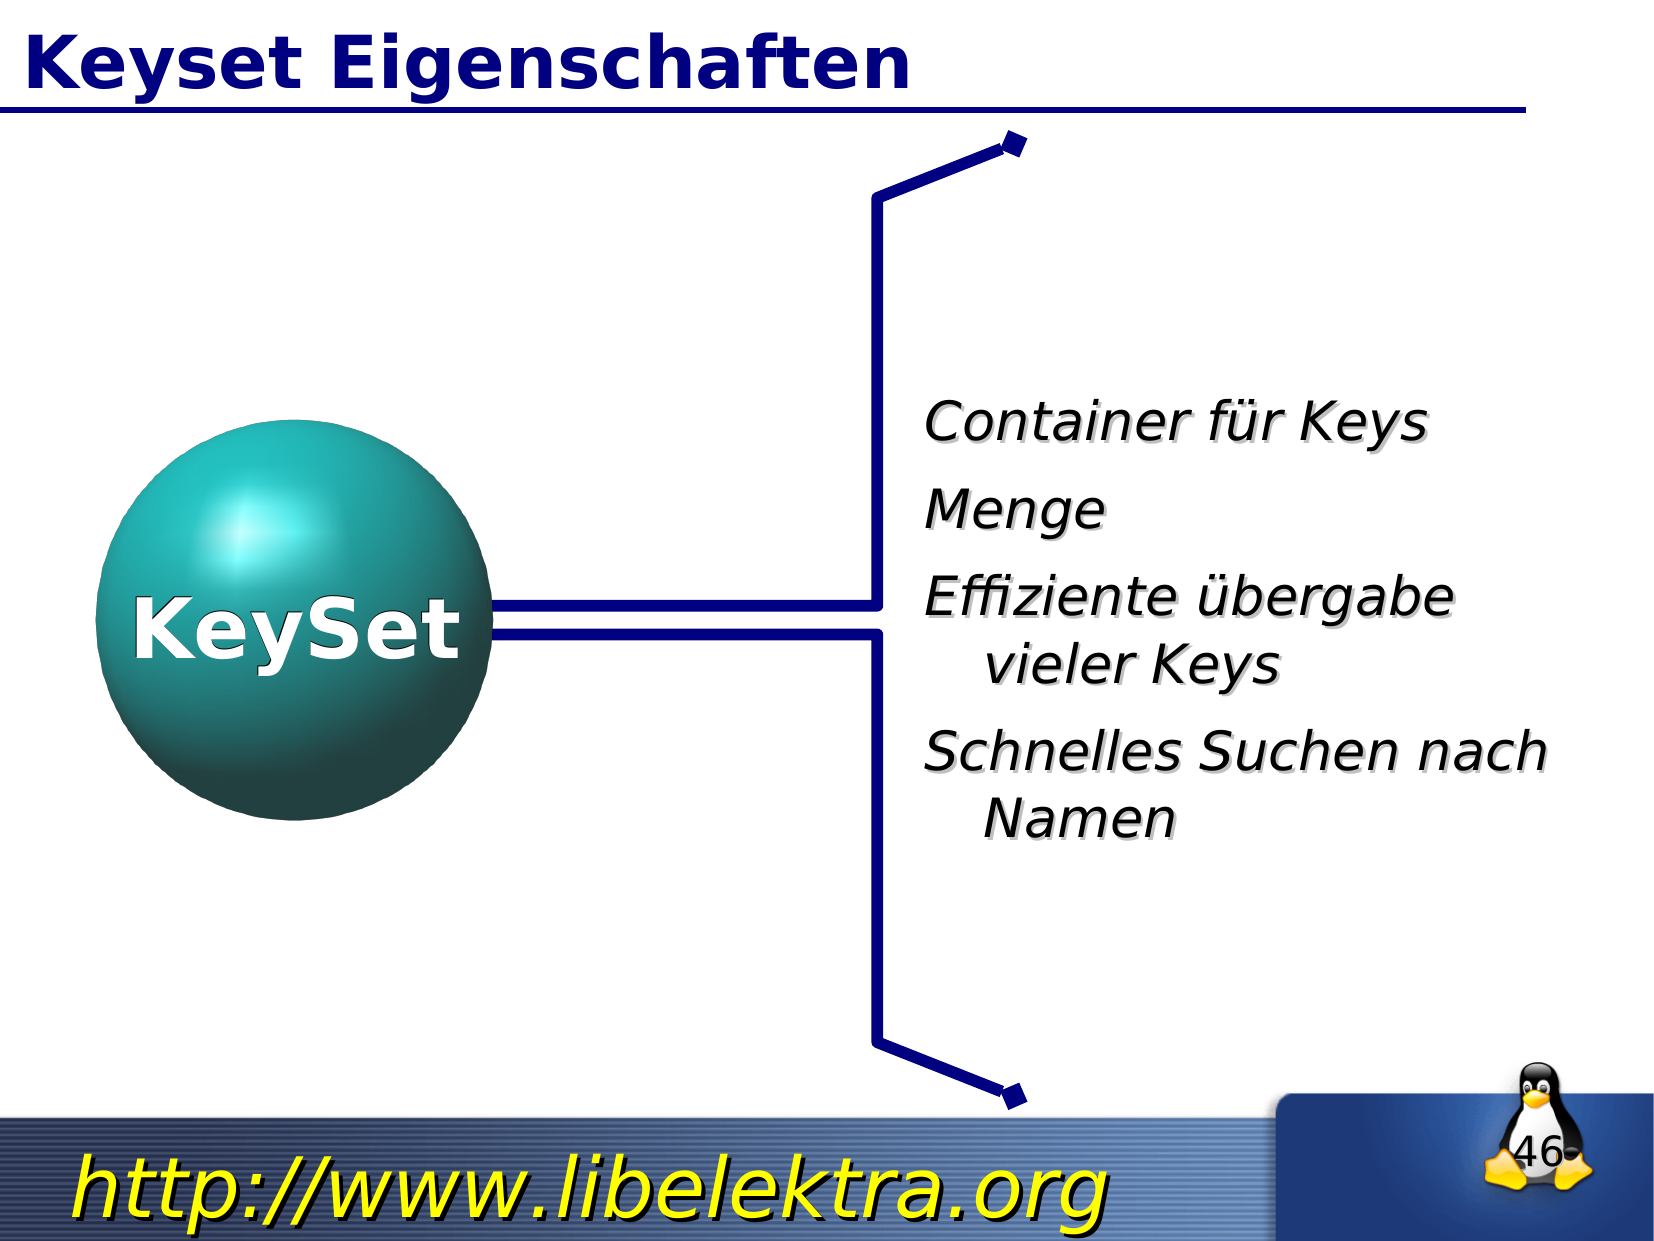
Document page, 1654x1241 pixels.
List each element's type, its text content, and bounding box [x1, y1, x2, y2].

text_box Keyset Eigenschaften [22, 14, 1611, 111]
text_box 50 [1312, 1122, 1566, 1178]
picture [0, 1061, 1654, 1241]
list Container für Keys Menge Effiziente übergabe vieler Keys Schnelles Suchen nach Namen [909, 378, 1614, 854]
text_box KeySet [129, 574, 462, 720]
